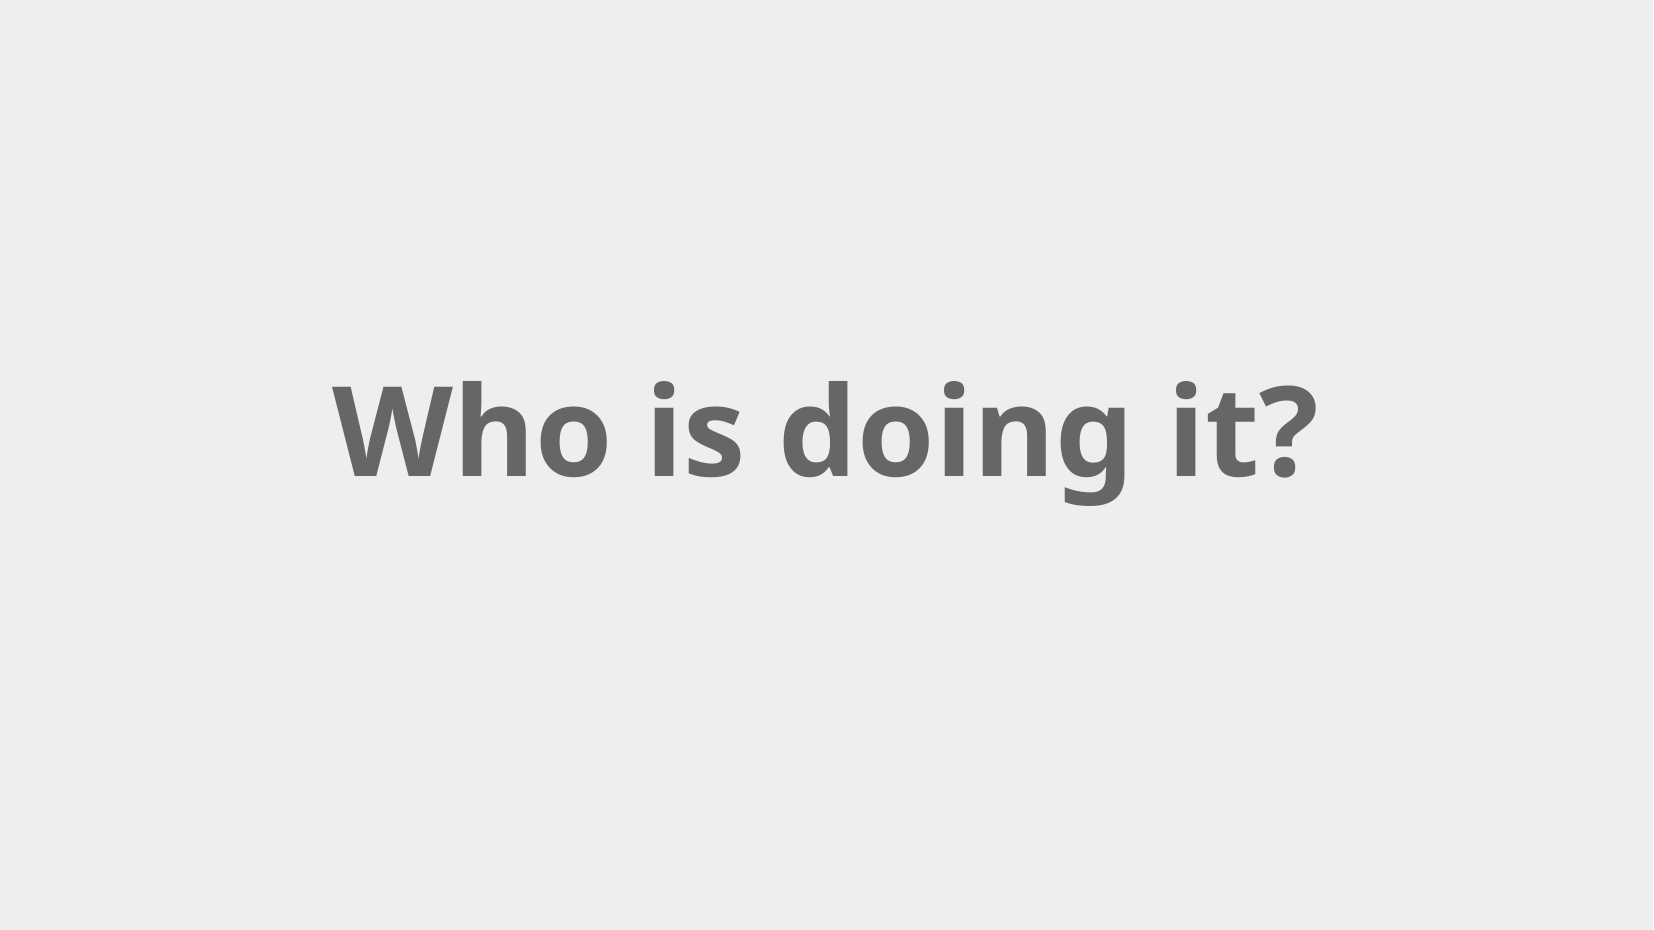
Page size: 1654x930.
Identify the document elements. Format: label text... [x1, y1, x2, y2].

title Who is doing it? [82, 349, 1571, 506]
